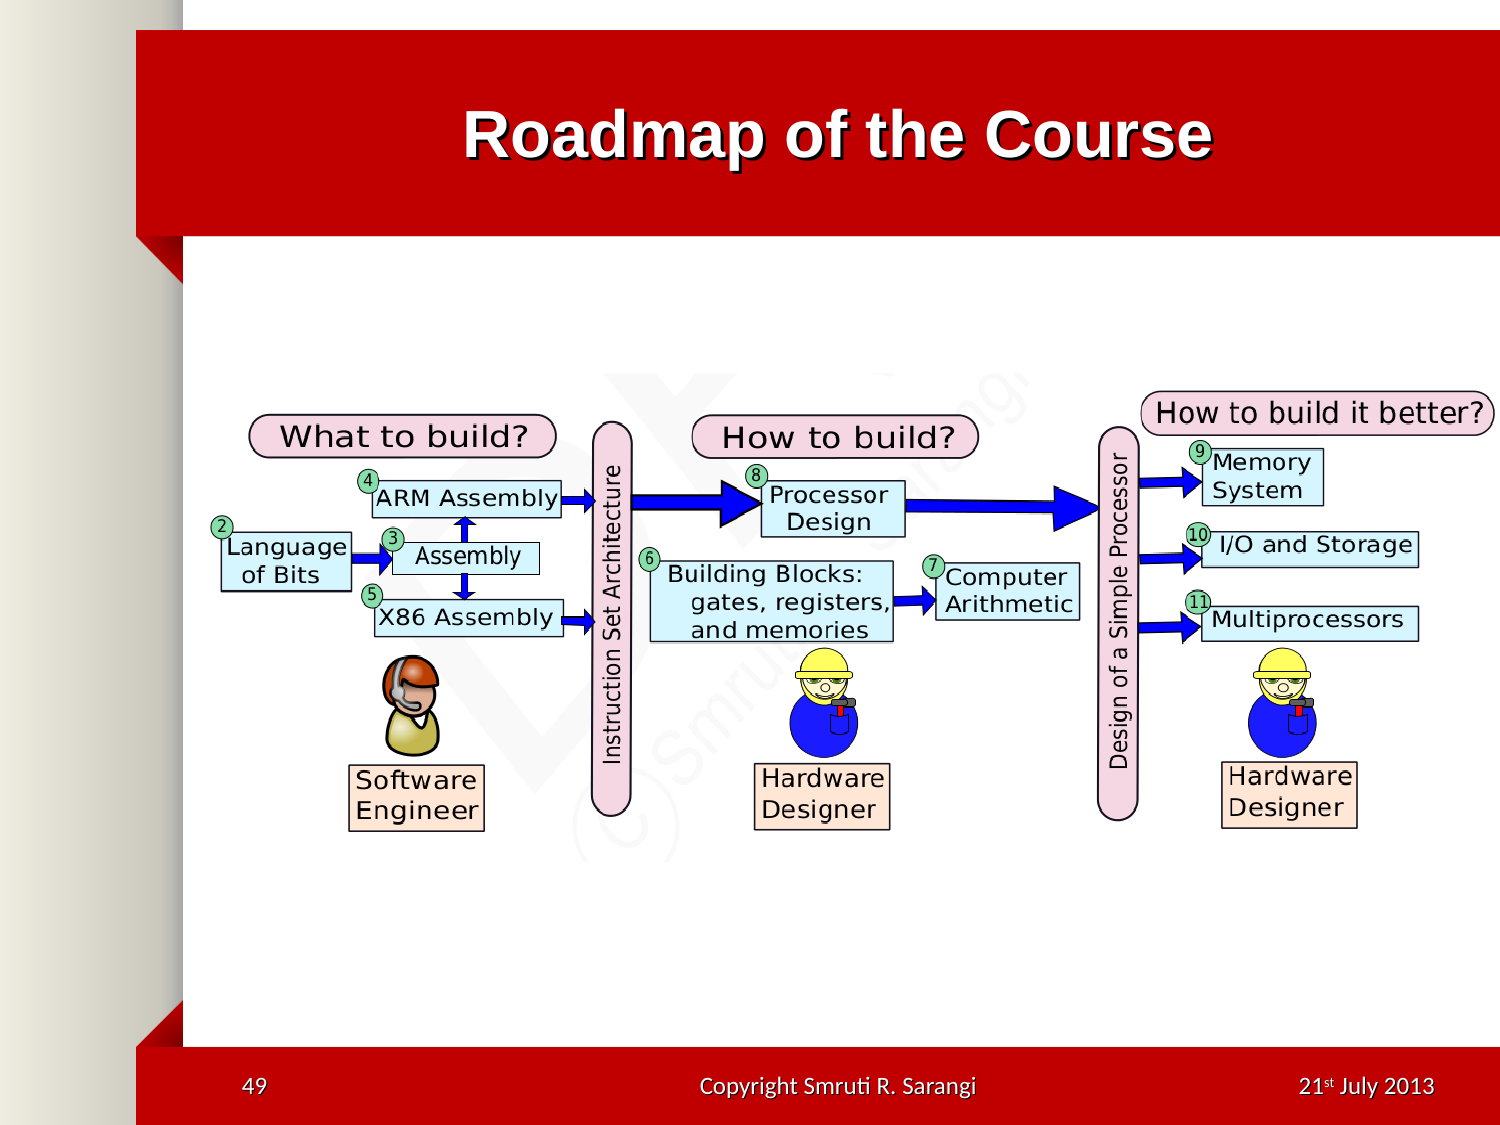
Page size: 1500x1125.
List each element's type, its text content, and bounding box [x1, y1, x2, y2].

title Roadmap of the Course [230, 57, 1447, 211]
picture [0, 0, 1500, 1125]
